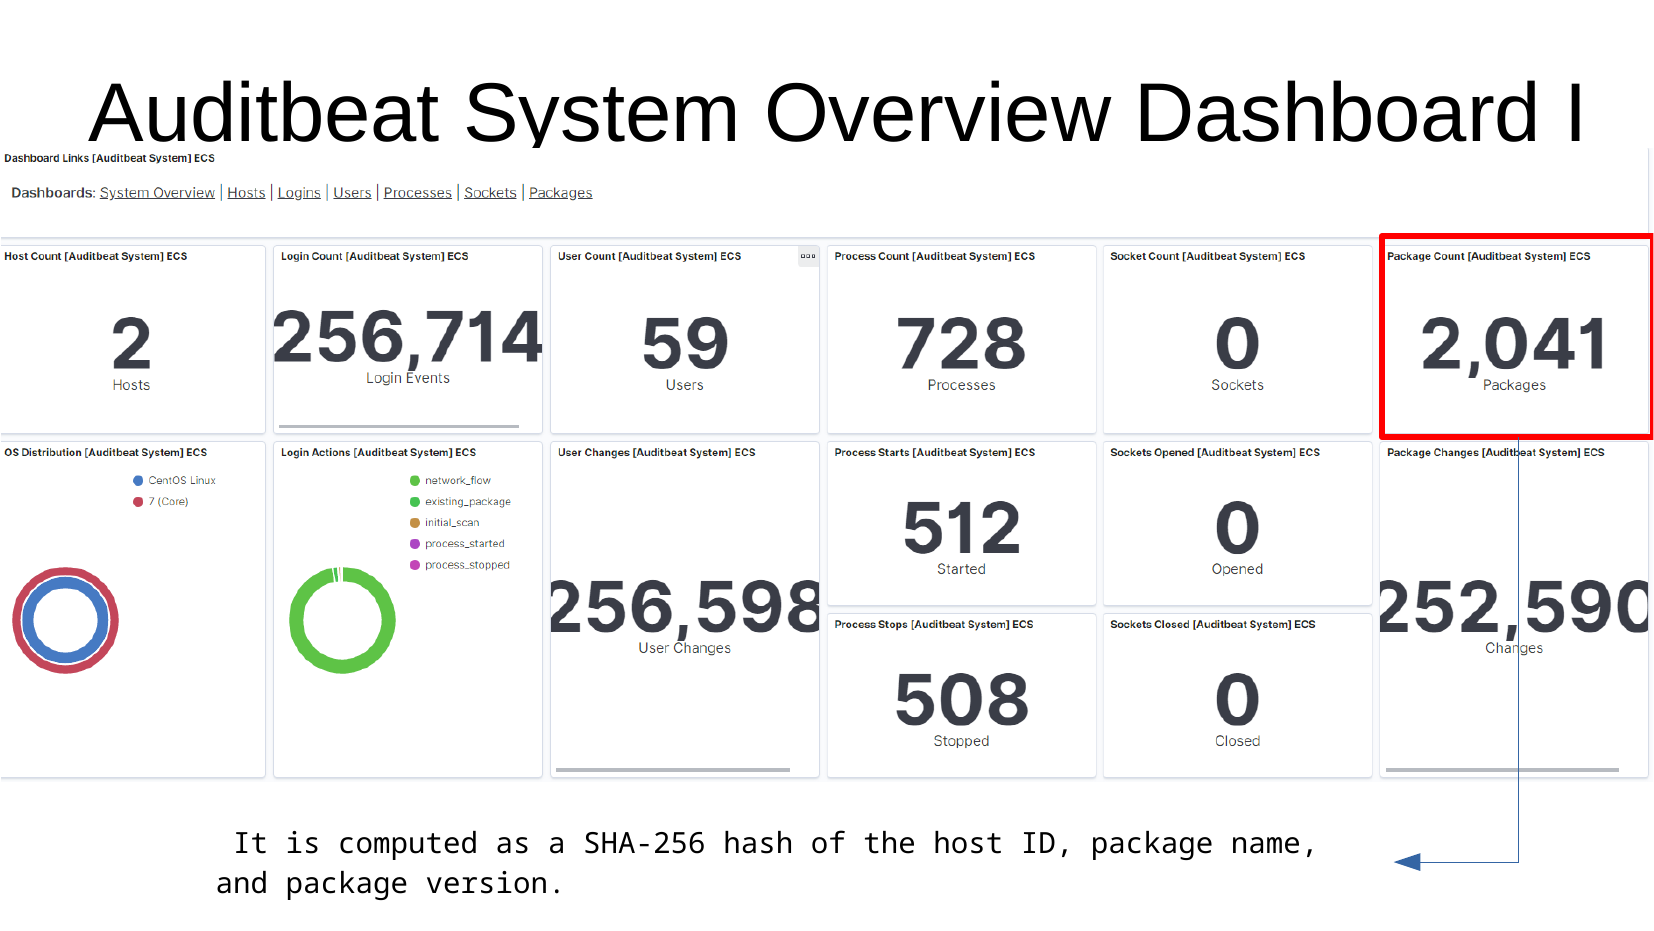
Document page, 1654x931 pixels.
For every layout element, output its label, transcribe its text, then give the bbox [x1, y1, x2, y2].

picture [1519, 440, 1654, 782]
text_box Auditbeat System Overview Dashboard I [70, 59, 1607, 148]
picture [1, 148, 1654, 782]
text_box It is computed as a SHA-256 hash of the host ID, package name, and package version. [200, 814, 1394, 899]
picture [1385, 239, 1650, 434]
